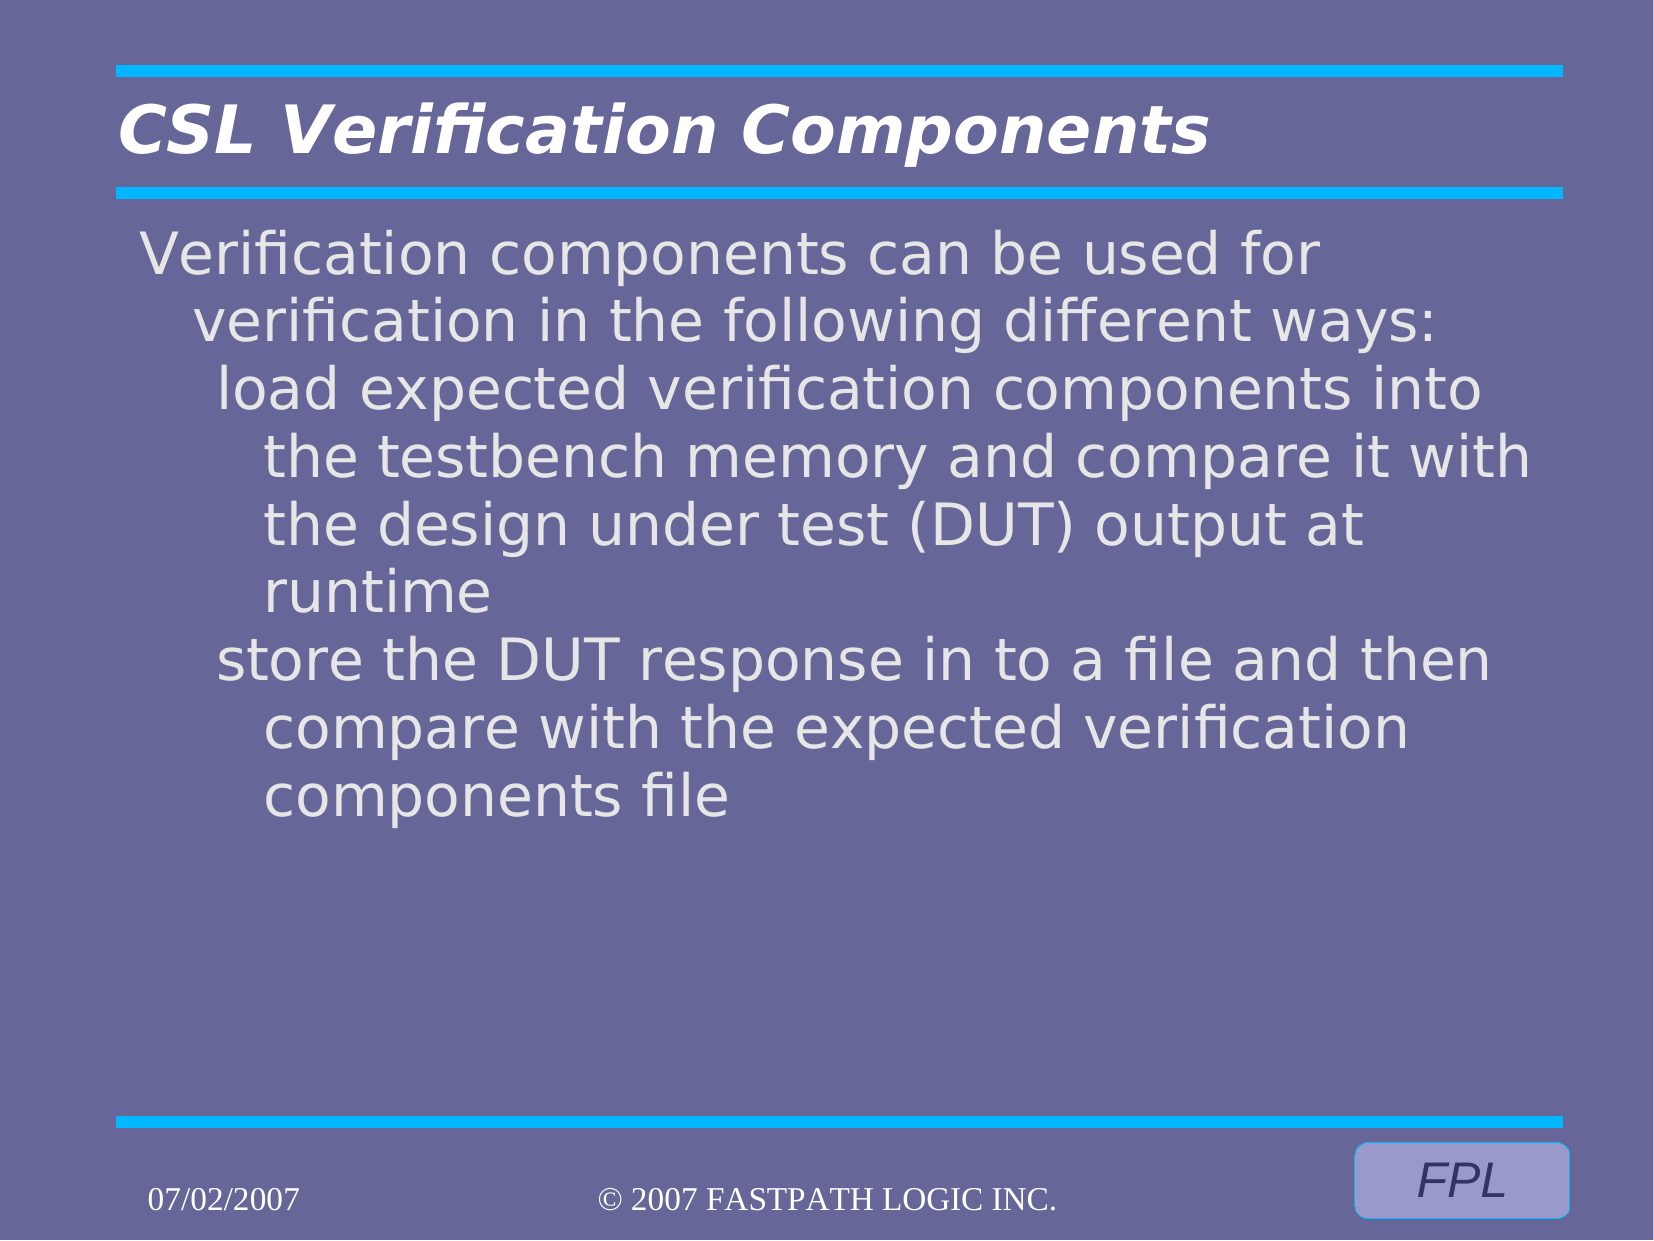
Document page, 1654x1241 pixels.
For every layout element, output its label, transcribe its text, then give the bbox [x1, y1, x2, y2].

list Verification components can be used for verification in the following different ways: load expected verification components into the testbench memory and compare it with the design under test (DUT) output at runtime store the DUT response in to a file and then compare with the expected verification components file [121, 220, 1561, 1118]
title CSL Verification Components [118, 41, 1531, 219]
